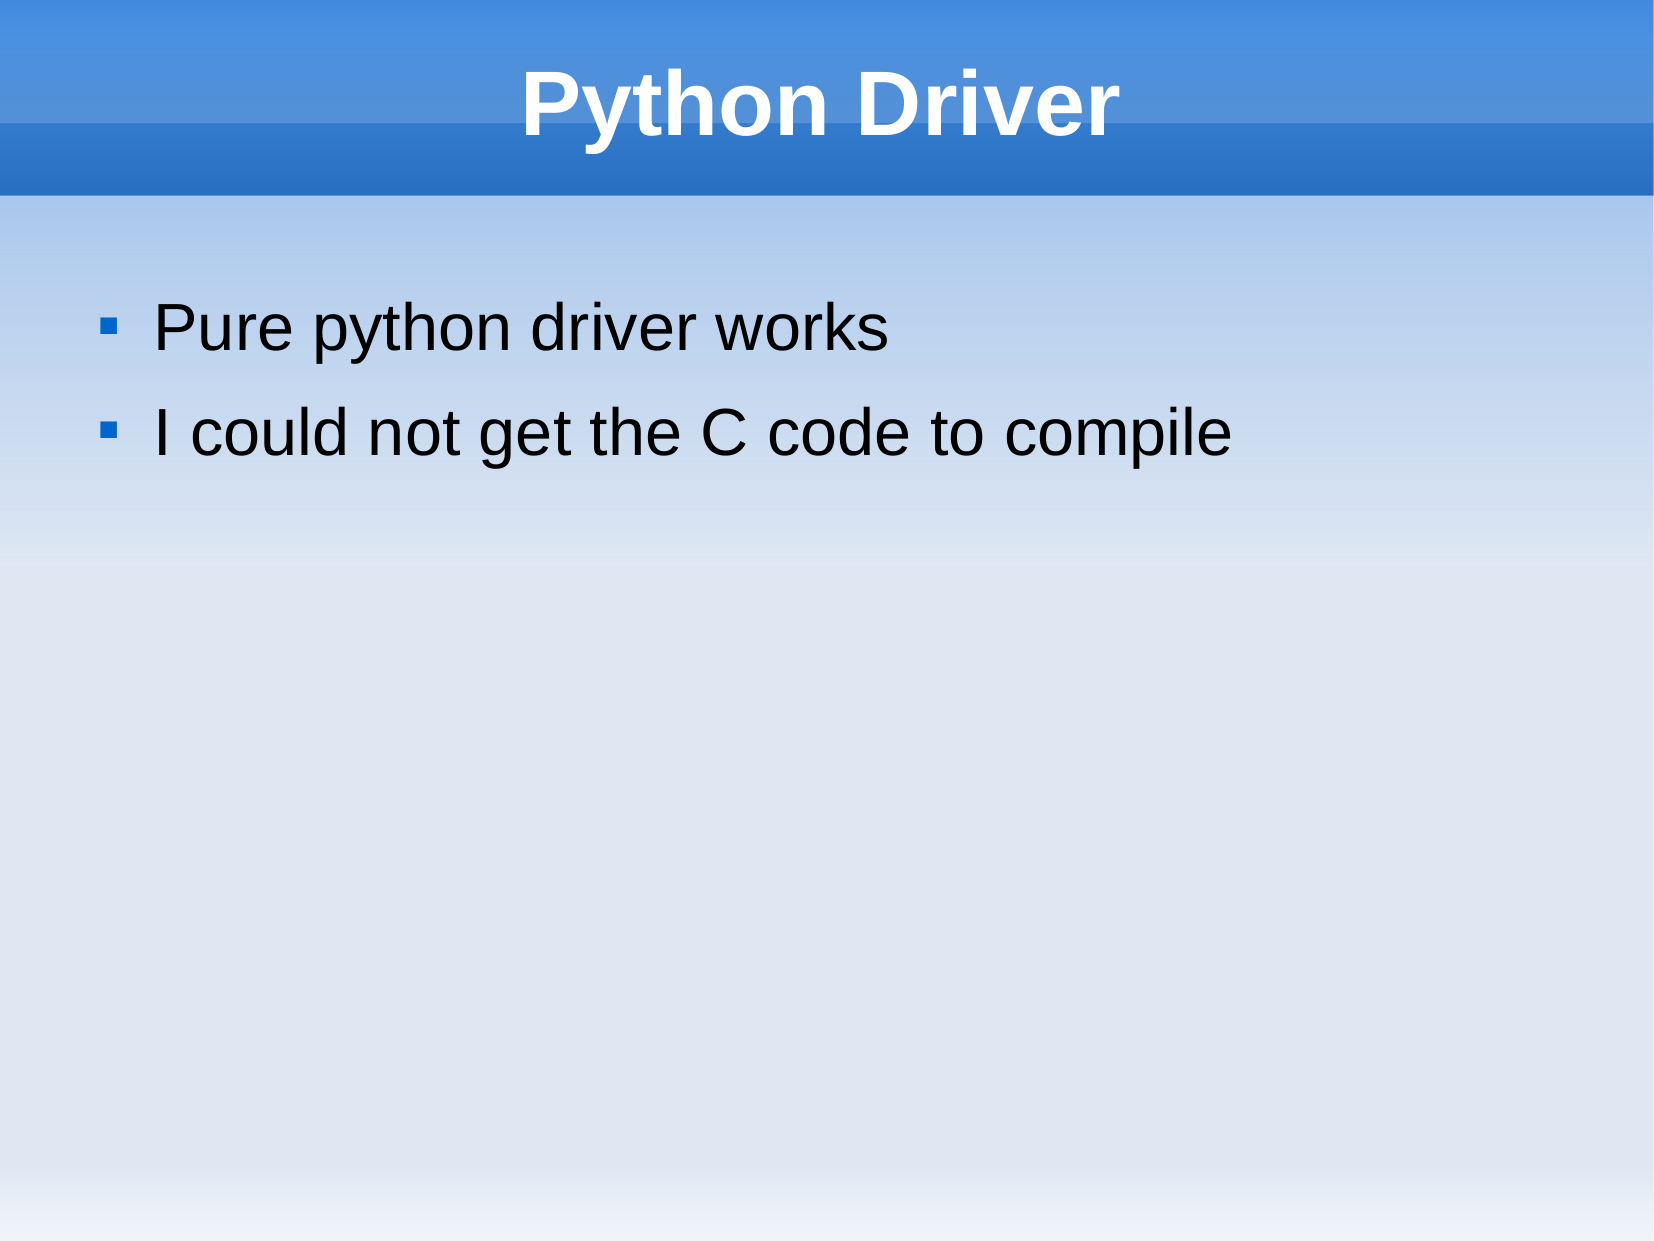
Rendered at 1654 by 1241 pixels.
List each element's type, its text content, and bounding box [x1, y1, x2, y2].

picture [0, 0, 1654, 1241]
list Pure python driver works I could not get the C code to compile [82, 290, 1571, 1109]
title Python Driver [76, 0, 1565, 208]
